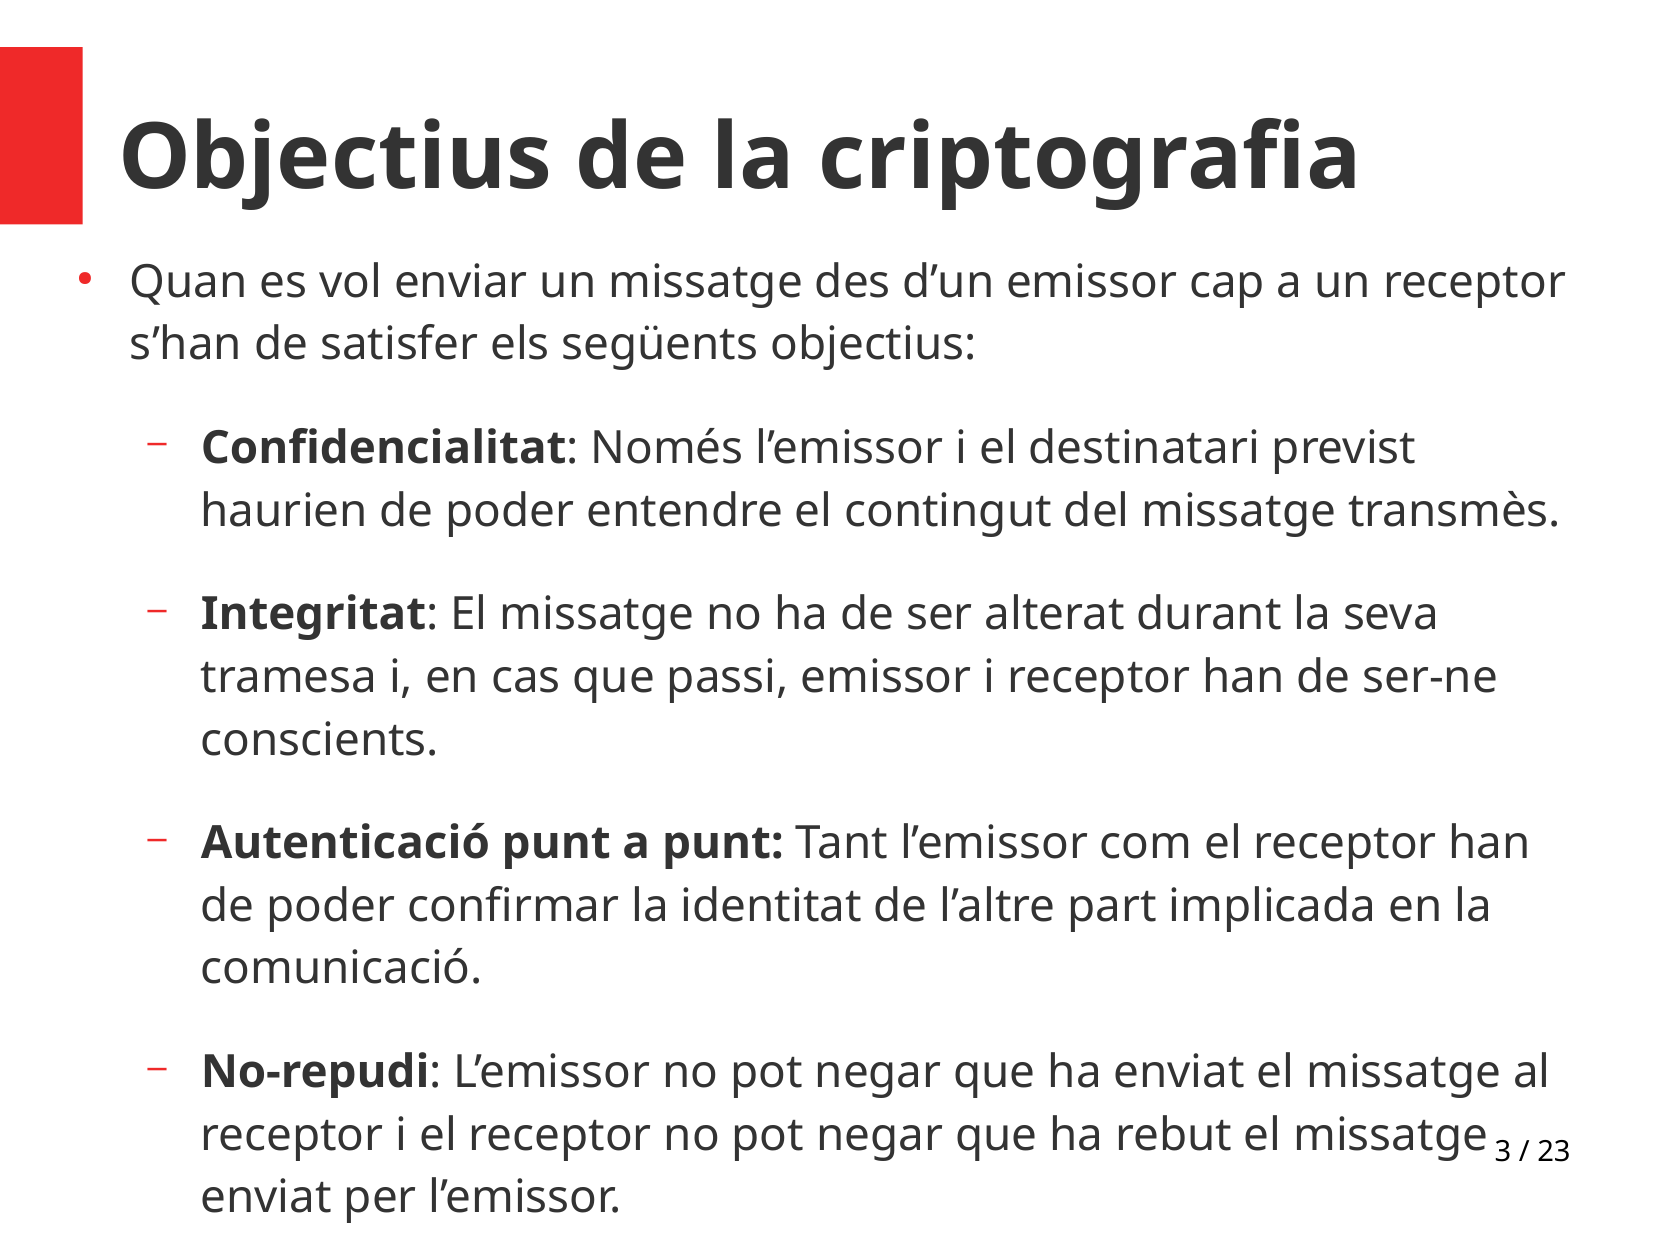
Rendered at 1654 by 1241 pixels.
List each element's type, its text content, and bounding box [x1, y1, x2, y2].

list Quan es vol enviar un missatge des d’un emissor cap a un receptor s’han de satisfer els següents objectius: Confidencialitat: Només l’emissor i el destinatari previst haurien de poder entendre el contingut del missatge transmès. Integritat: El missatge no ha de ser alterat durant la seva tramesa i, en cas que passi, emissor i receptor han de ser-ne conscients. Autenticació punt a punt: Tant l’emissor com el receptor han de poder confirmar la identitat de l’altre part implicada en la comunicació. No-repudi: L’emissor no pot negar que ha enviat el missatge al receptor i el receptor no pot negar que ha rebut el missatge enviat per l’emissor. [59, 248, 1571, 1087]
title Objectius de la criptografia [118, 49, 1571, 248]
